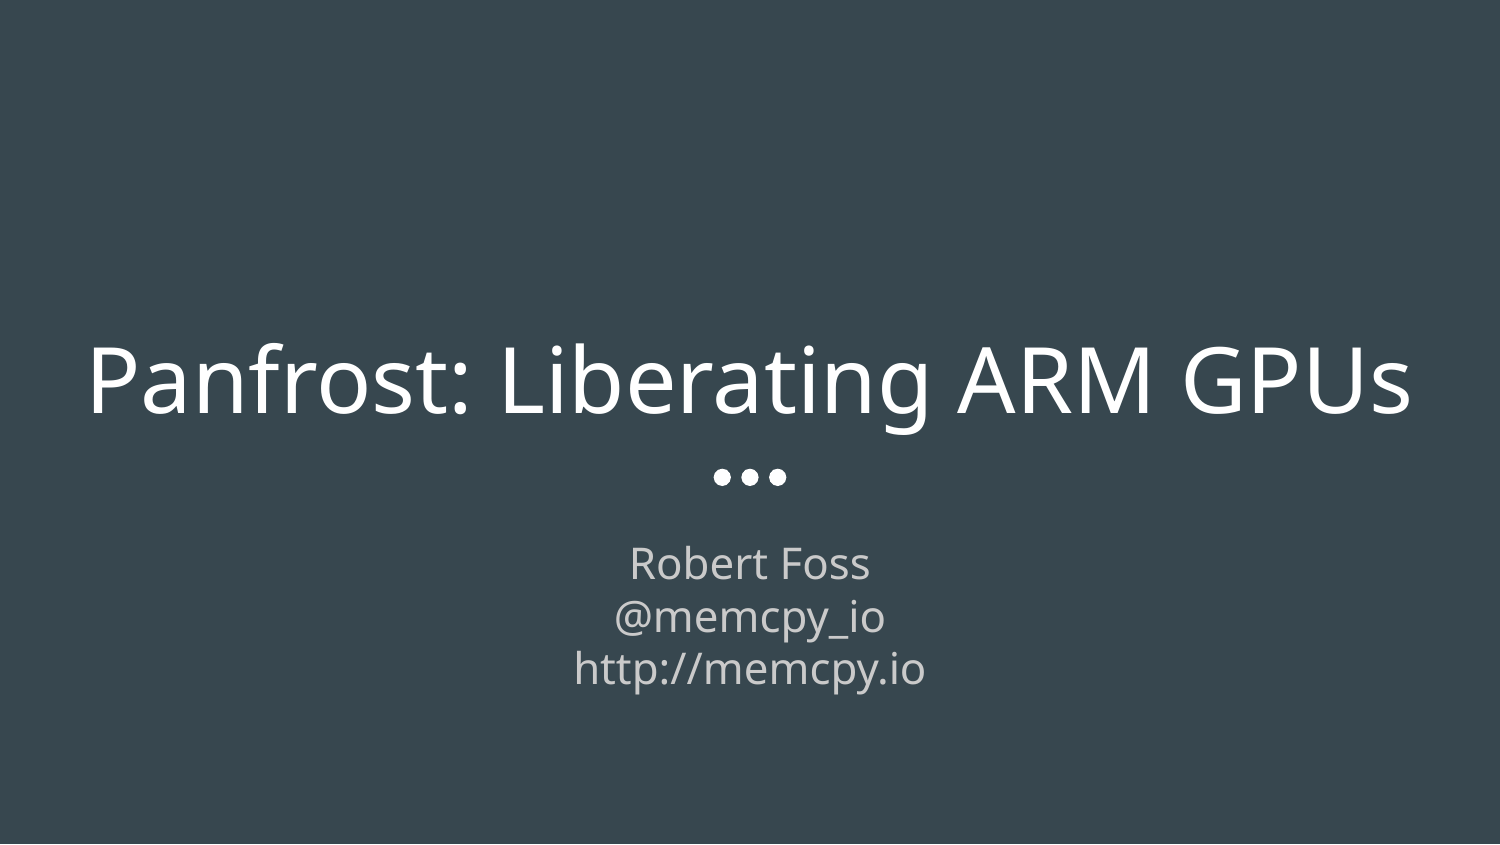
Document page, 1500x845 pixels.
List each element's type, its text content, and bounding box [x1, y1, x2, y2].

subtitle Robert Foss @memcpy_io http://memcpy.io [110, 521, 1390, 652]
title Panfrost: Liberating ARM GPUs [30, 162, 1471, 447]
